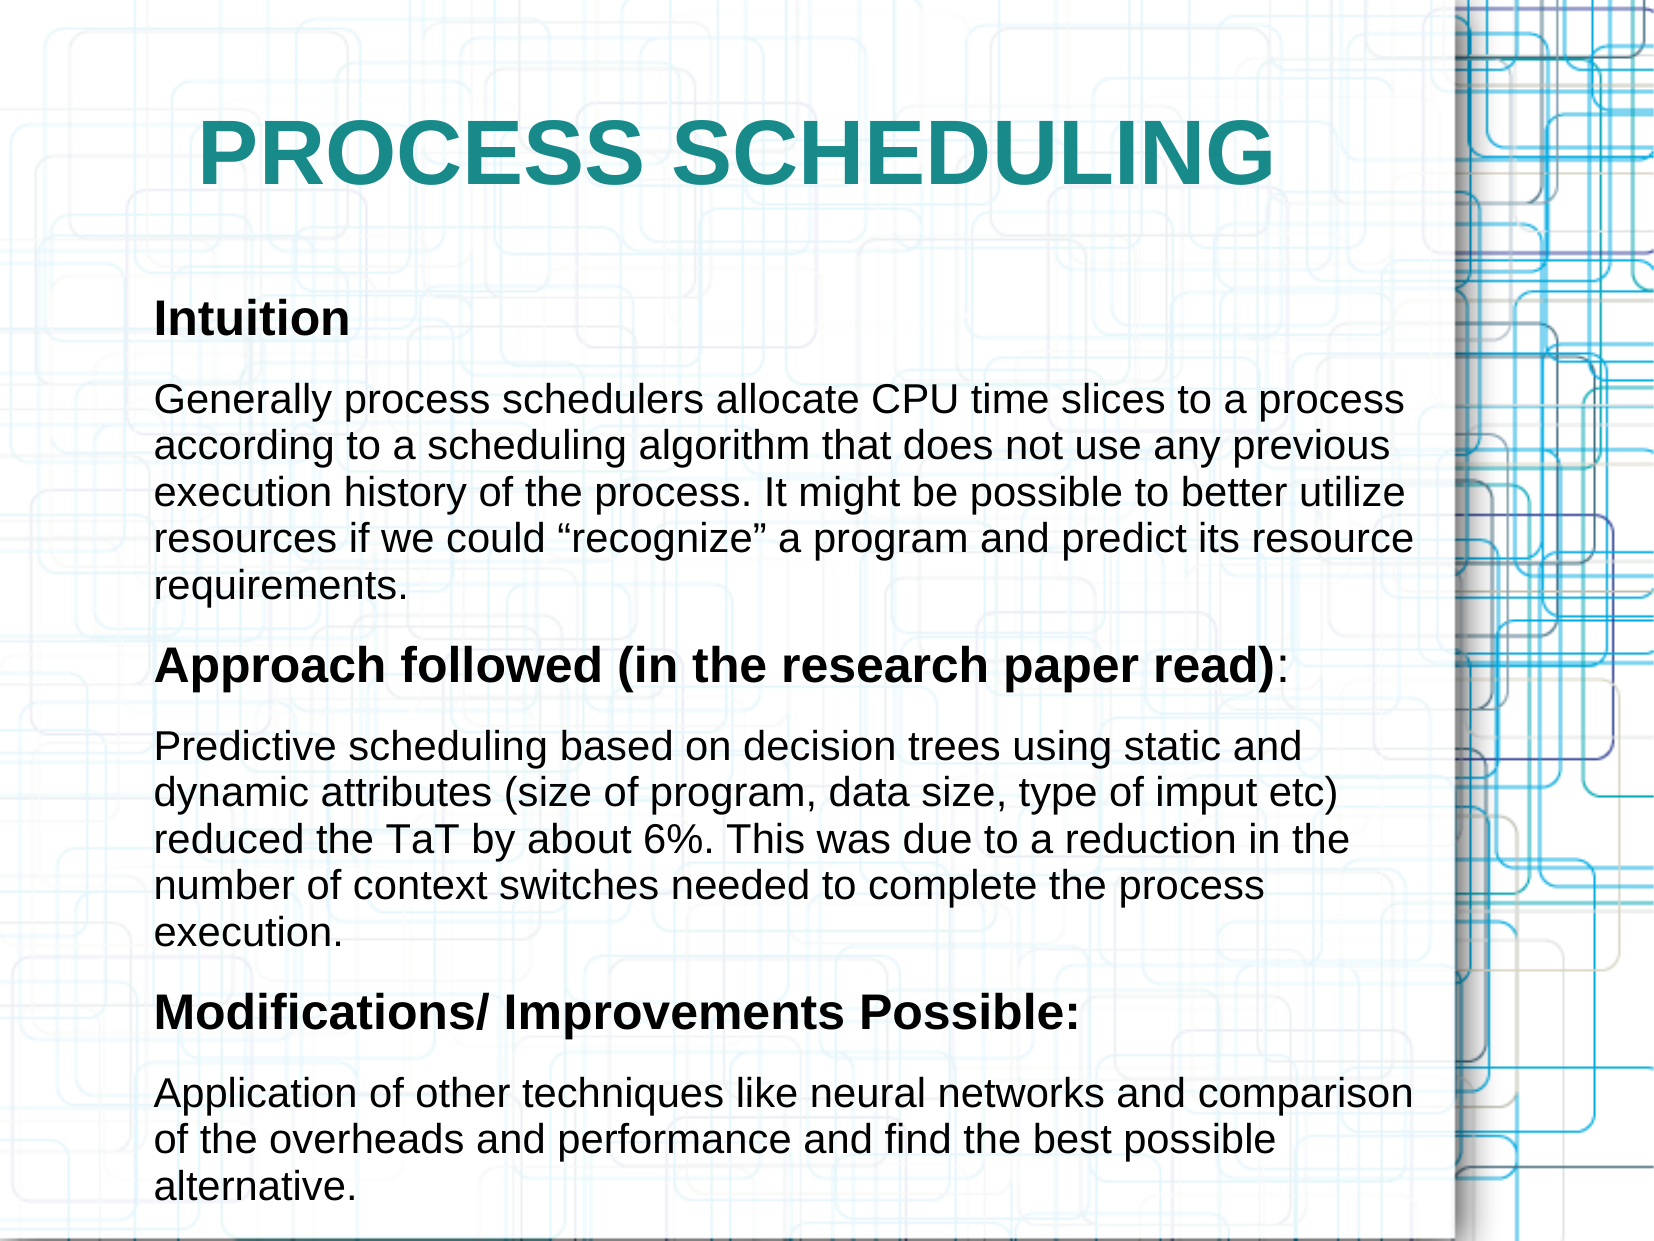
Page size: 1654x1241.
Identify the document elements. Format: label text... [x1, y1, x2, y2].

title PROCESS SCHEDULING [59, 49, 1418, 257]
picture [0, 0, 1654, 1241]
list Intuition Generally process schedulers allocate CPU time slices to a process according to a scheduling algorithm that does not use any previous execution history of the process. It might be possible to better utilize resources if we could “recognize” a program and predict its resource requirements. Approach followed (in the research paper read): Predictive scheduling based on decision trees using static and dynamic attributes (size of program, data size, type of imput etc) reduced the TaT by about 6%. This was due to a reduction in the number of context switches needed to complete the process execution. Modifications/ Improvements Possible: Application of other techniques like neural networks and comparison of the overheads and performance and find the best possible alternative. [82, 290, 1418, 1210]
